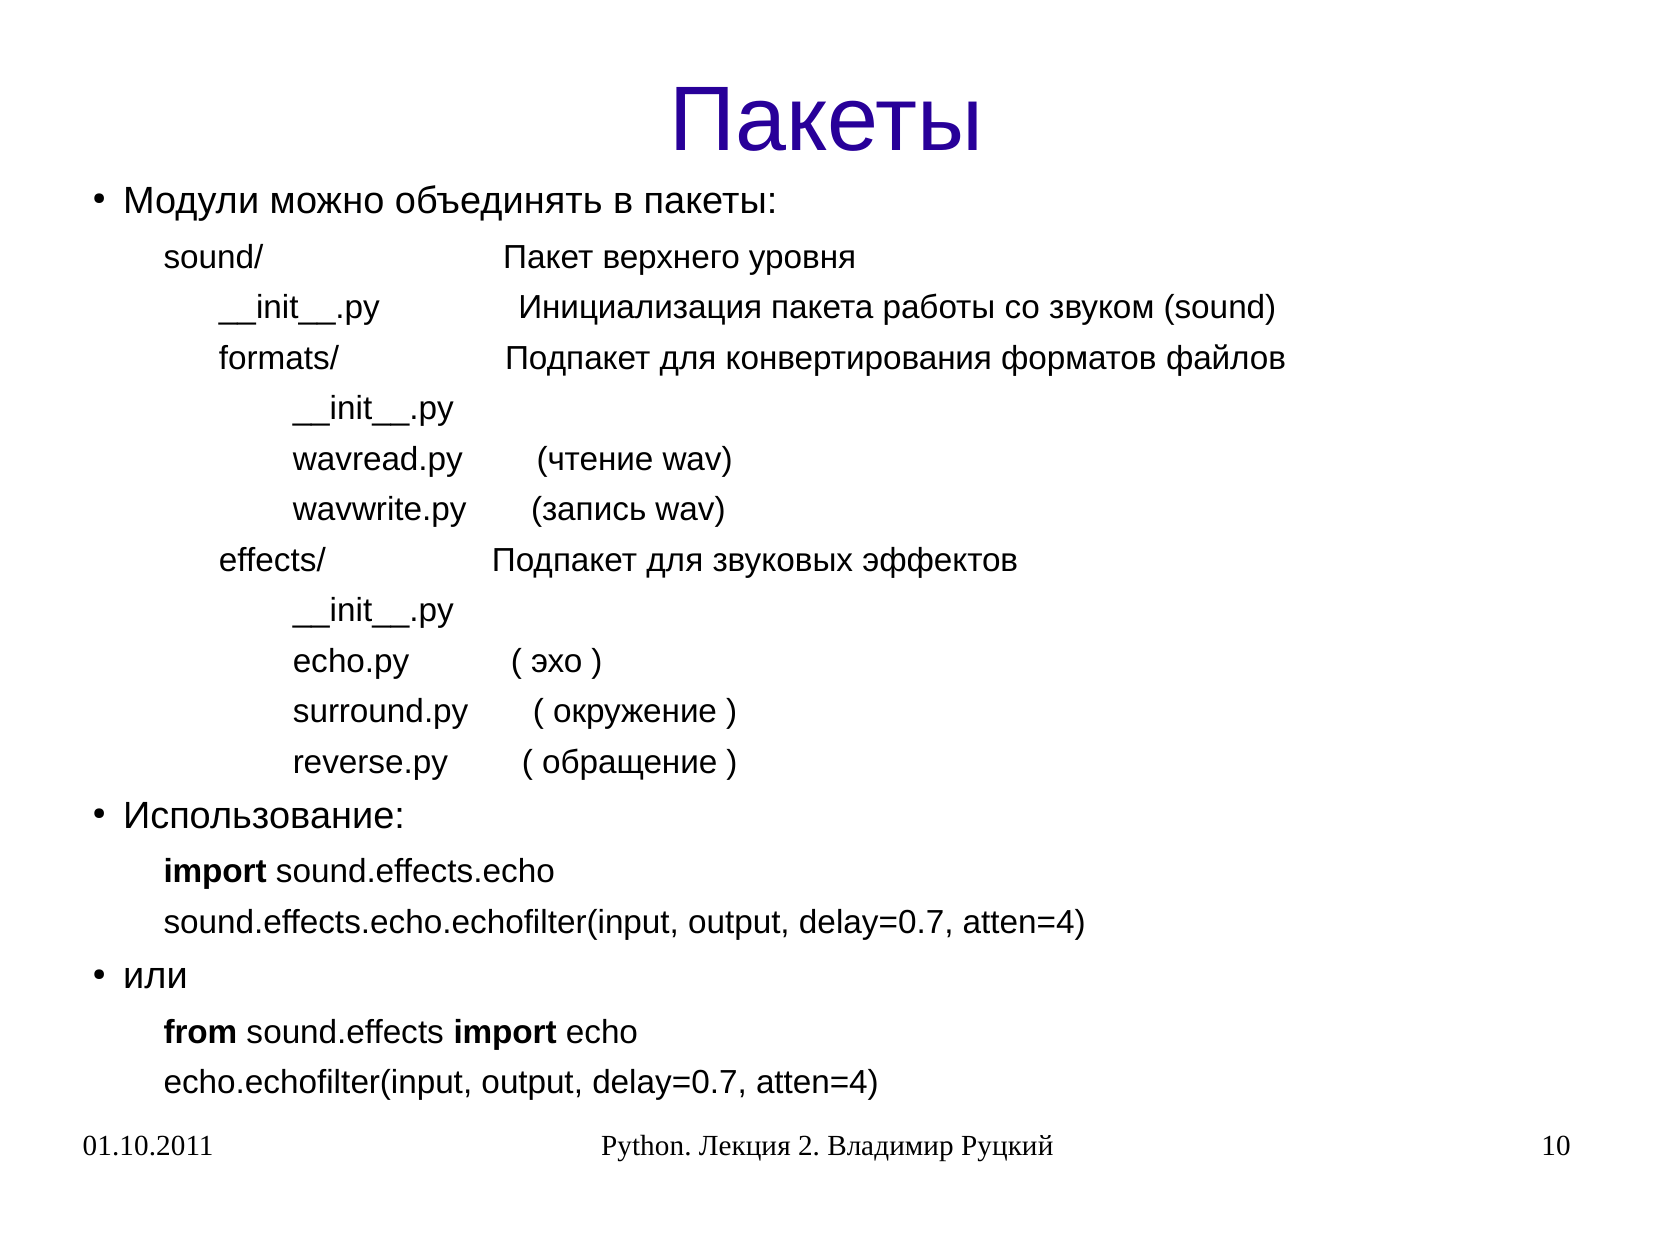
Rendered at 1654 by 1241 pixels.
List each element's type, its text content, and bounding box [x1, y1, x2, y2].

title Пакеты [82, 49, 1571, 178]
list Модули можно объединять в пакеты: sound/ Пакет верхнего уровня __init__.py Инициализация пакета работы со звуком (sound) formats/ Подпакет для конвертирования форматов файлов __init__.py wavread.py (чтение wav) wavwrite.py (запись wav) effects/ Подпакет для звуковых эффектов __init__.py echo.py ( эхо ) surround.py ( окружение ) reverse.py ( обращение ) Использование: import sound.effects.echo sound.effects.echo.echofilter(input, output, delay=0.7, atten=4) или from sound.effects import echo echo.echofilter(input, output, delay=0.7, atten=4) [82, 178, 1571, 1109]
